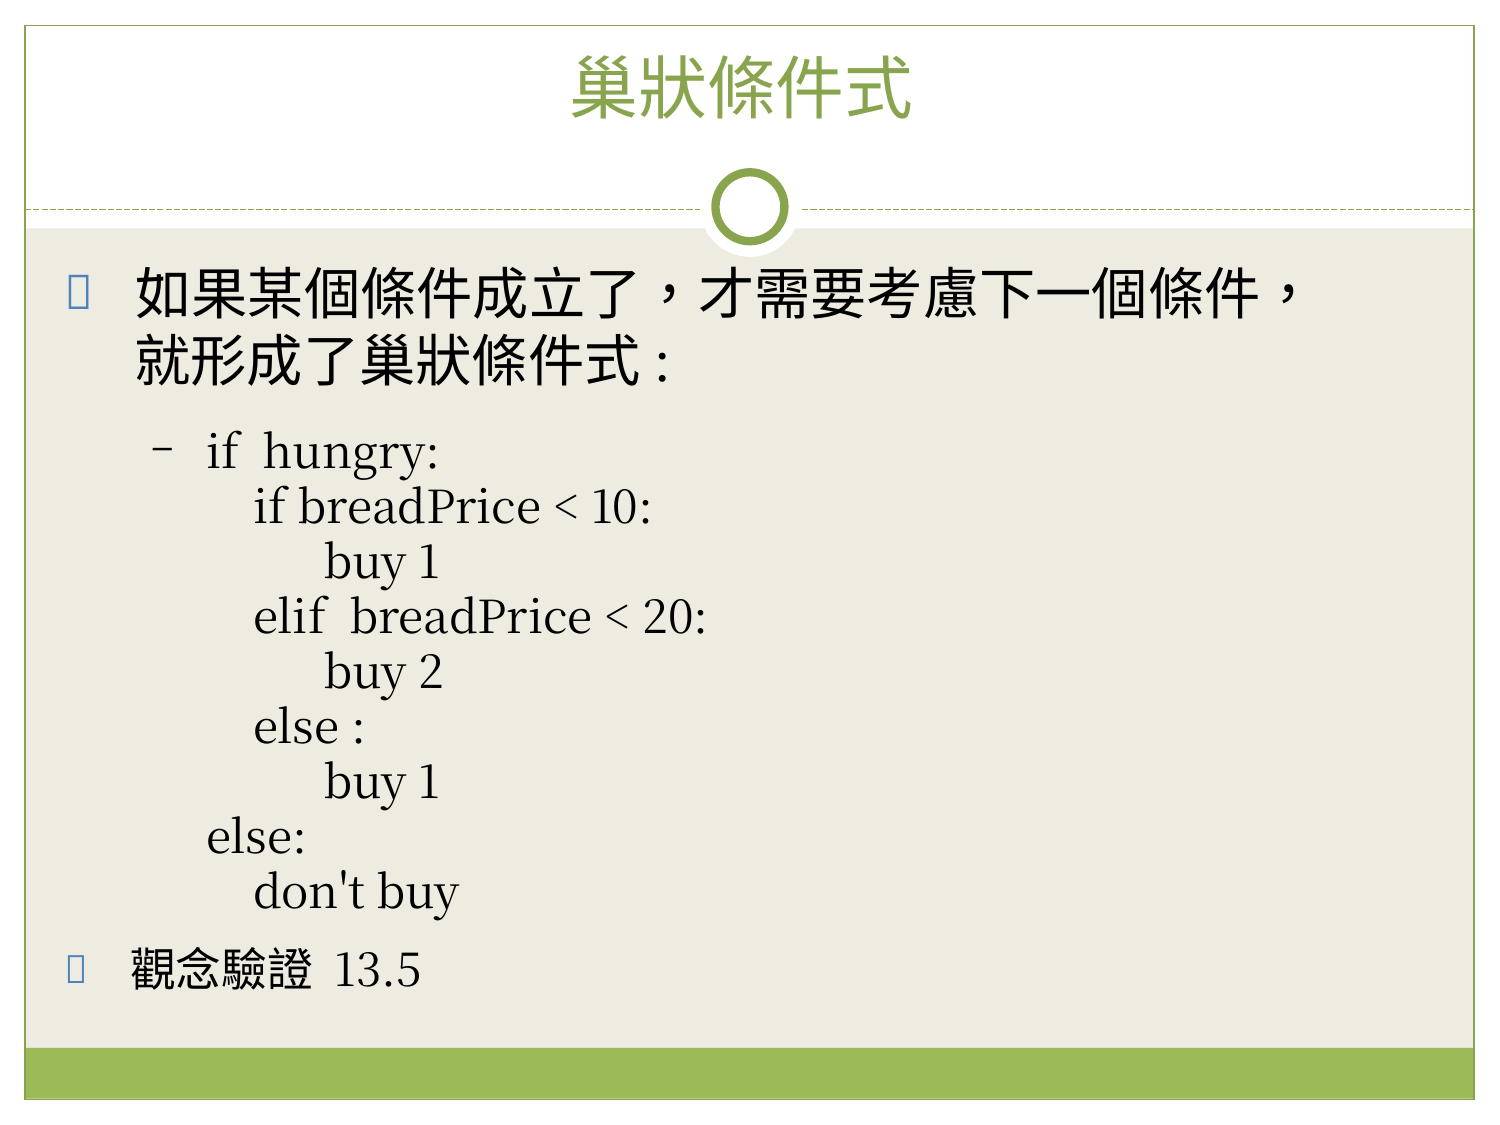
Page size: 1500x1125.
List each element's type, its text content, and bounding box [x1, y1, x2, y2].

list 如果某個條件成立了，才需要考慮下一個條件， 就形成了巢狀條件式: if hungry: if breadPrice < 10: buy 1 elif breadPrice < 20: buy 2 else : buy 1 else: don't buy 觀念驗證 13.5 [49, 250, 1430, 1001]
title 巢狀條件式 [49, 37, 1450, 162]
